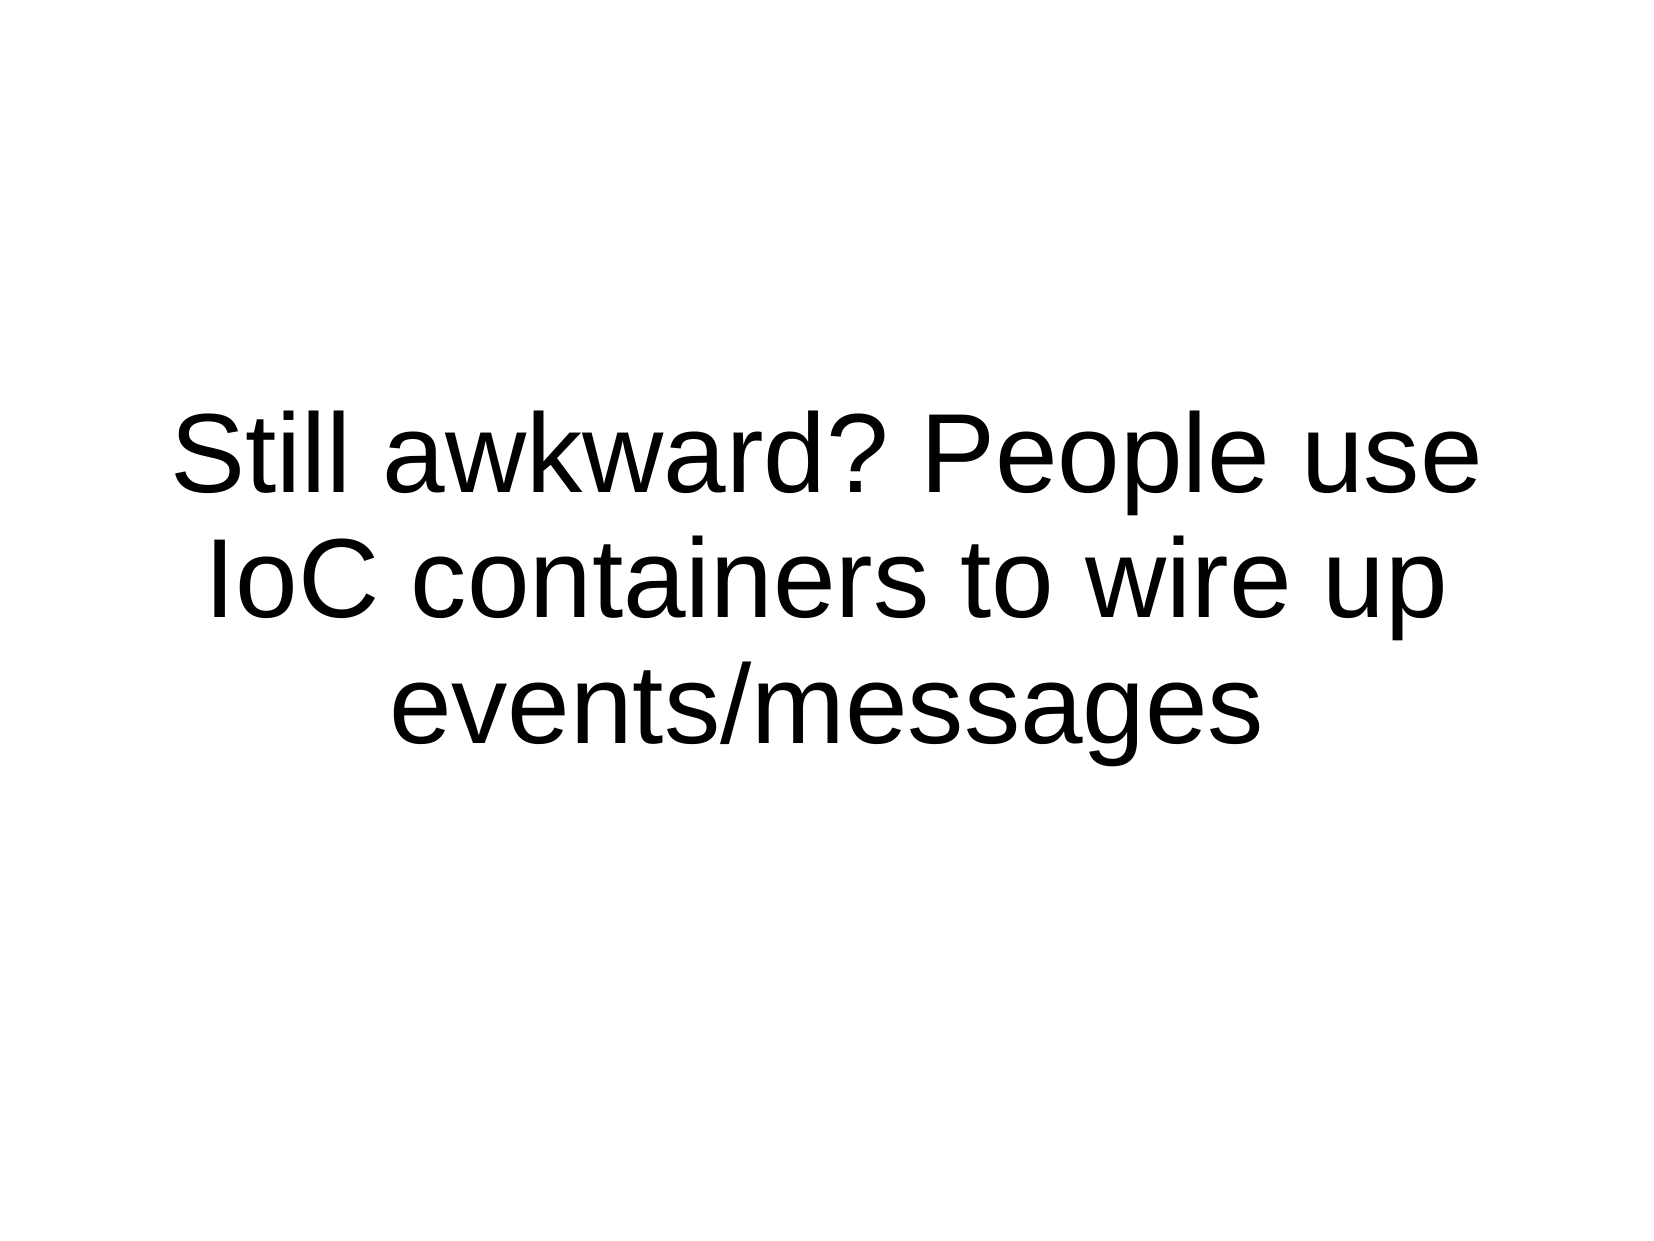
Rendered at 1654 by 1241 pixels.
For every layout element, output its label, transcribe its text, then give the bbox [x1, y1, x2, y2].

subtitle Still awkward? People use IoC containers to wire up events/messages [82, 49, 1571, 1109]
